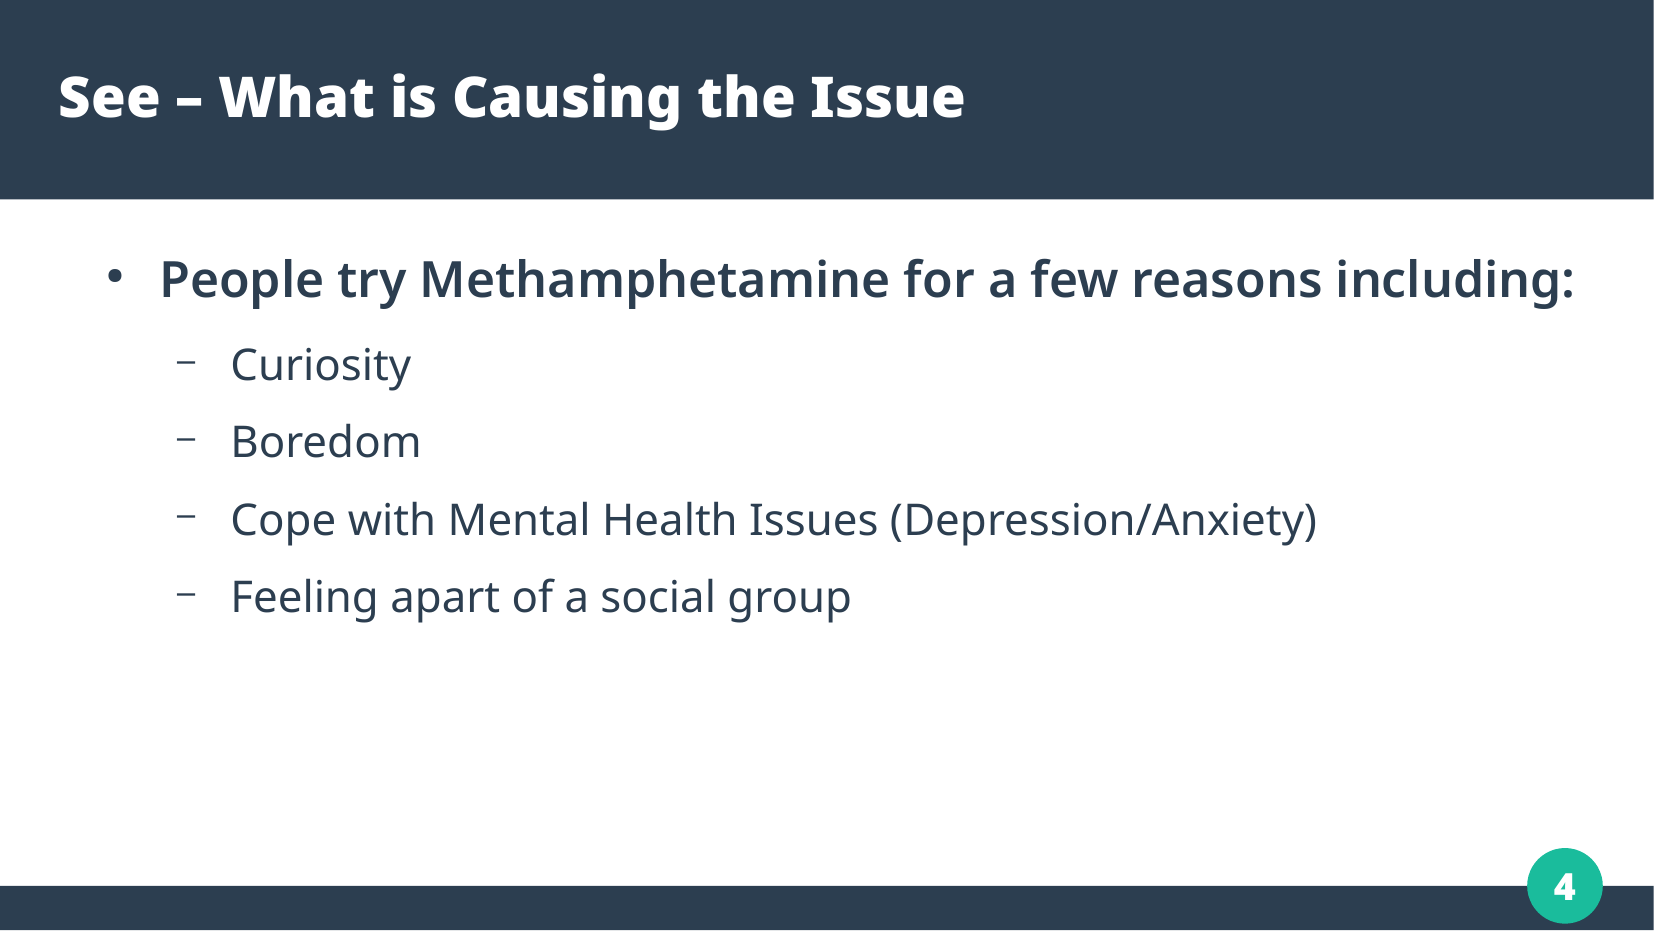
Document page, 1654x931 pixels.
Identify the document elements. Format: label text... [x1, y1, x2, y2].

list People try Methamphetamine for a few reasons including: Curiosity Boredom Cope with Mental Health Issues (Depression/Anxiety) Feeling apart of a social group [88, 243, 1625, 864]
title See – What is Causing the Issue [59, 37, 1595, 155]
